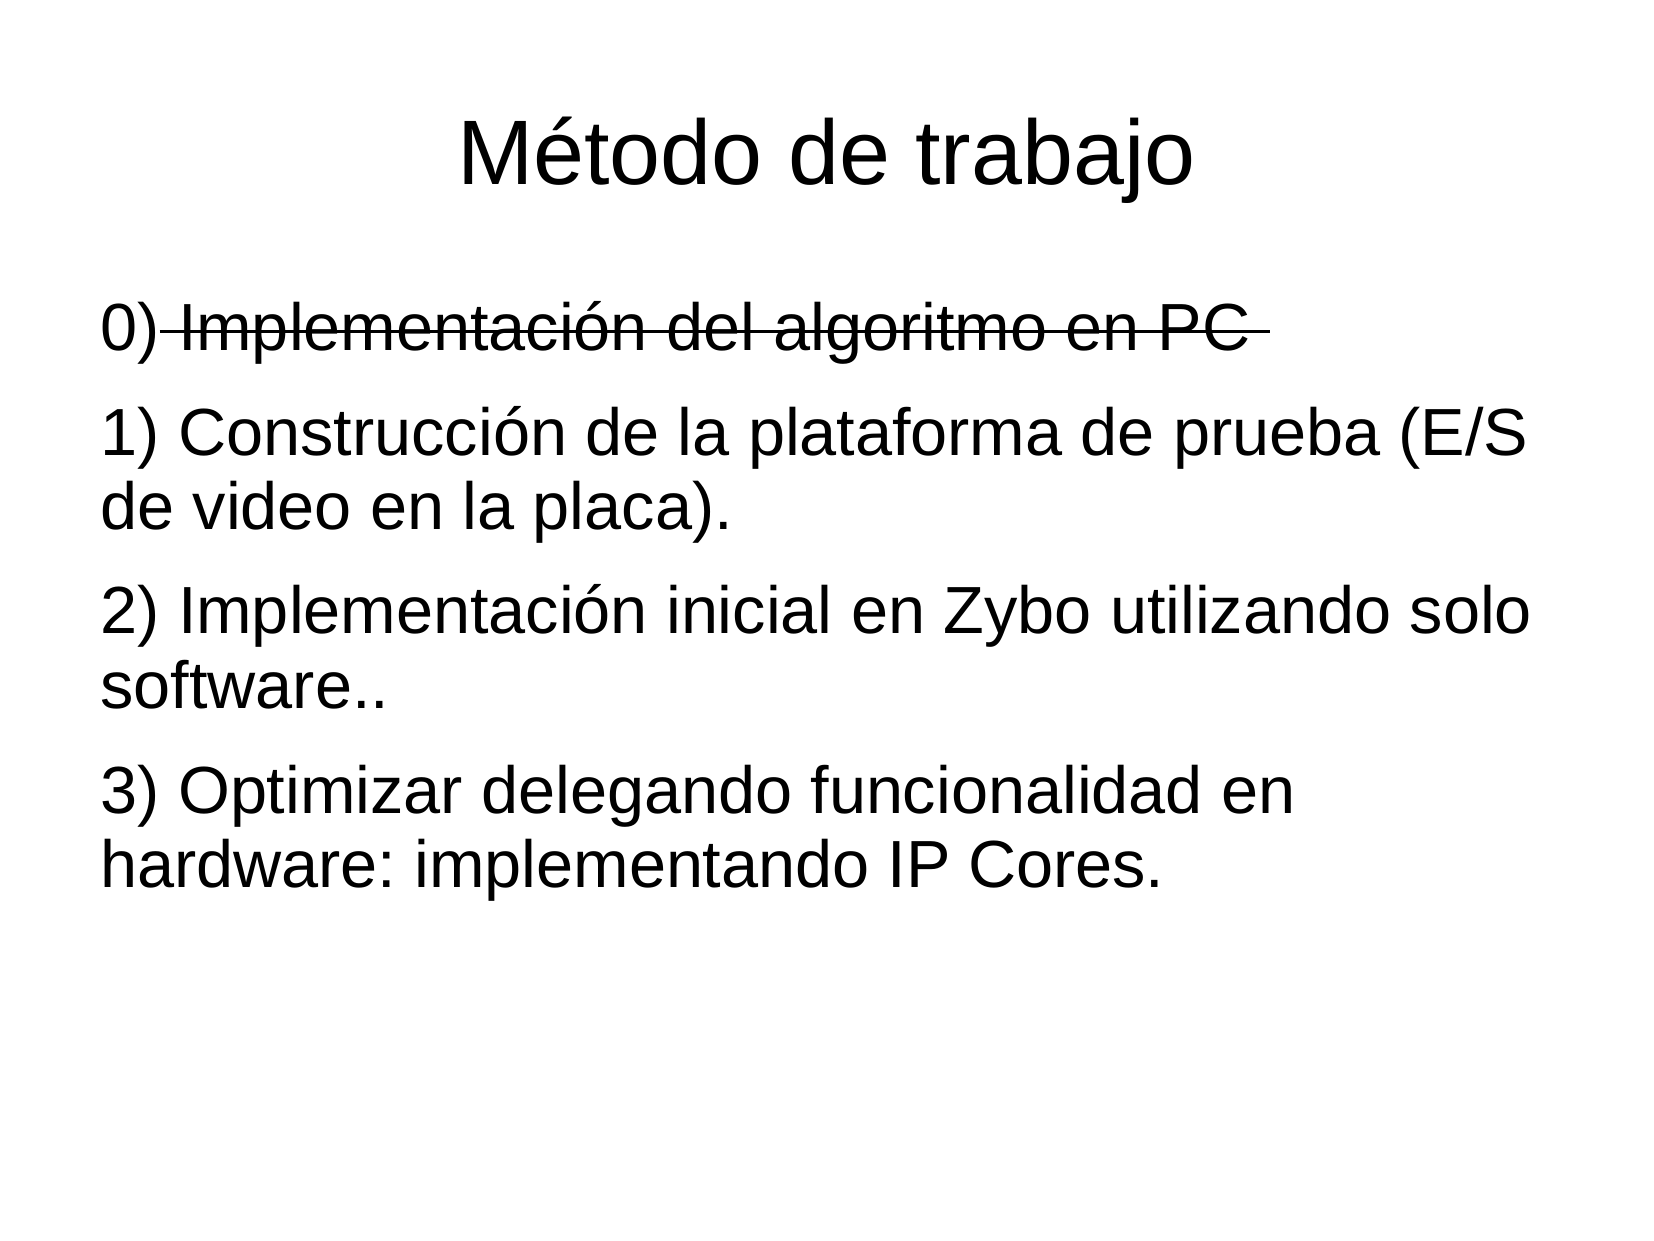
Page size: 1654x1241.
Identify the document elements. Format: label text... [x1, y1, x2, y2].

list Implementación del algoritmo en PC Construcción de la plataforma de prueba (E/S de video en la placa). Implementación inicial en Zybo utilizando solo software.. Optimizar delegando funcionalidad en hardware: implementando IP Cores. [82, 290, 1571, 1010]
title Método de trabajo [82, 49, 1571, 257]
